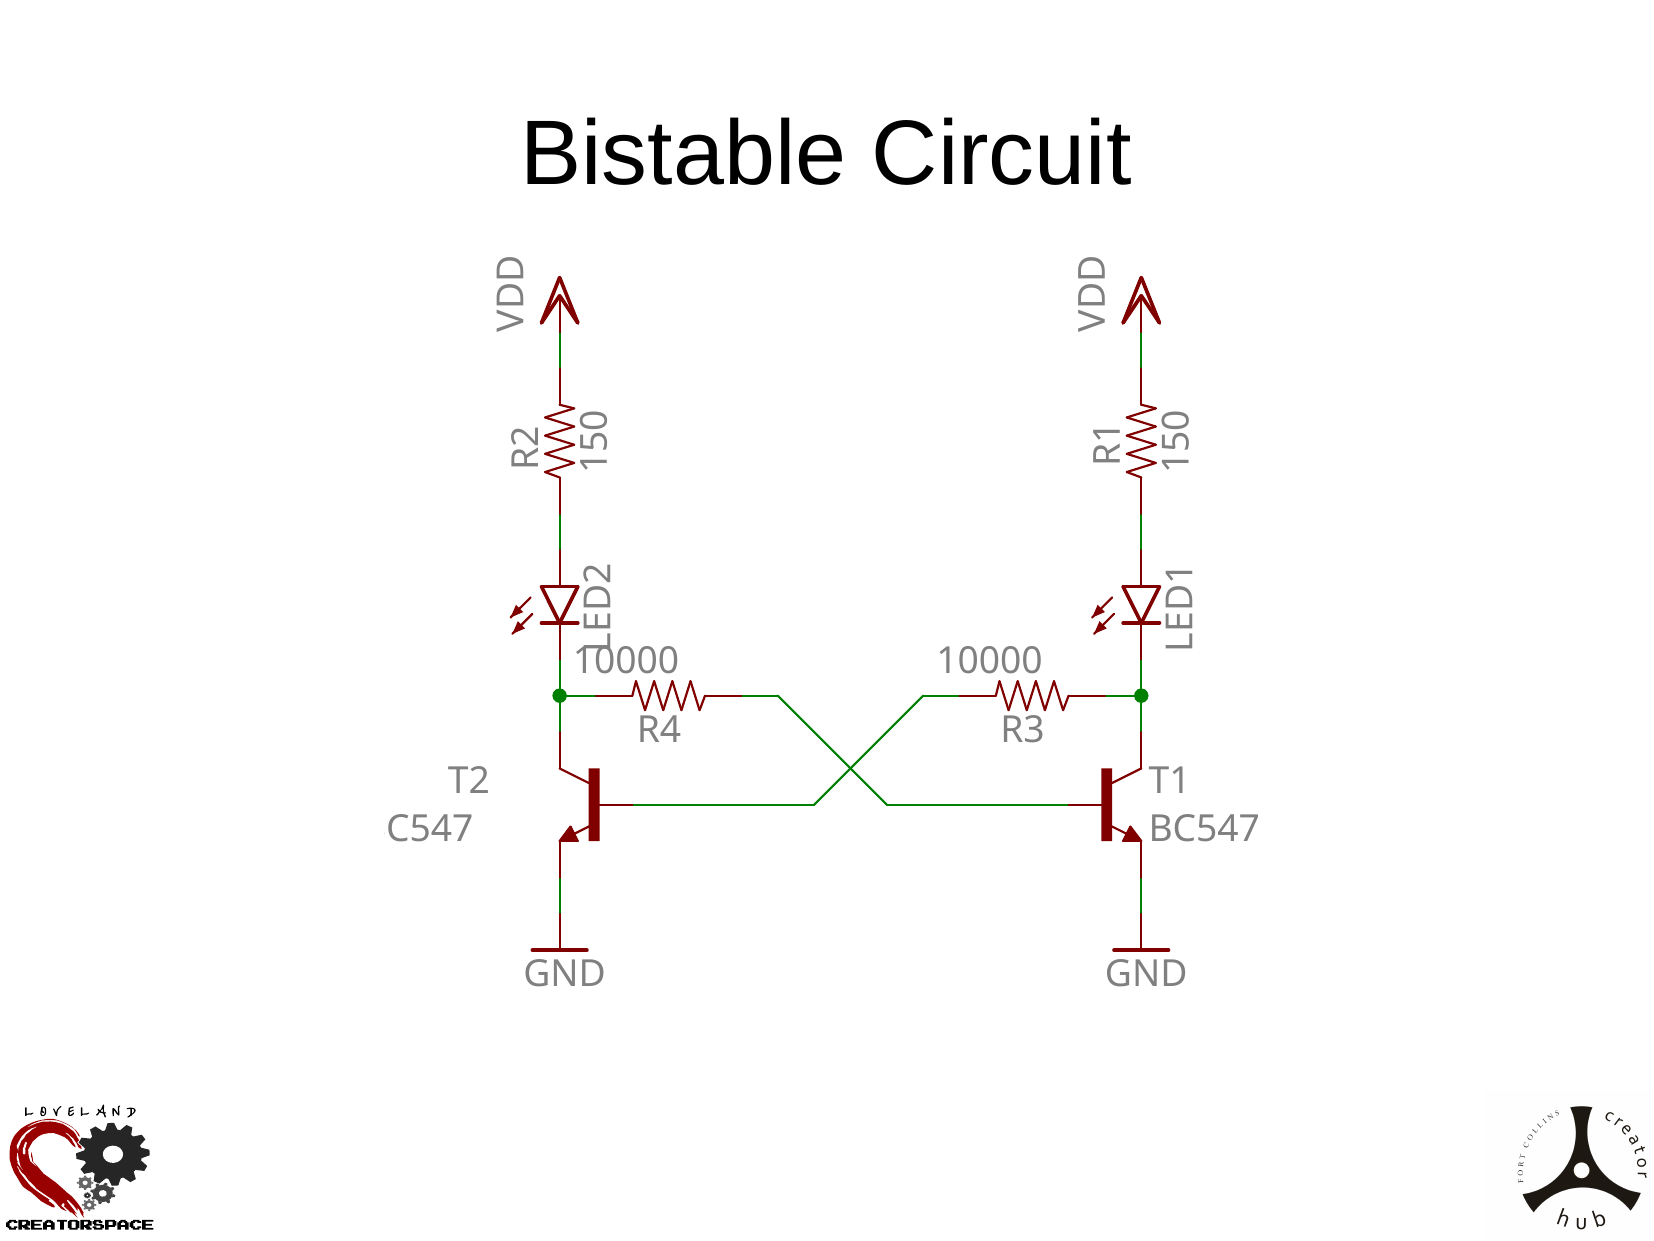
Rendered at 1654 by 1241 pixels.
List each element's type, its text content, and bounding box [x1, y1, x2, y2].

picture [1485, 1090, 1654, 1241]
picture [384, 245, 1270, 996]
title Bistable Circuit [82, 49, 1571, 257]
